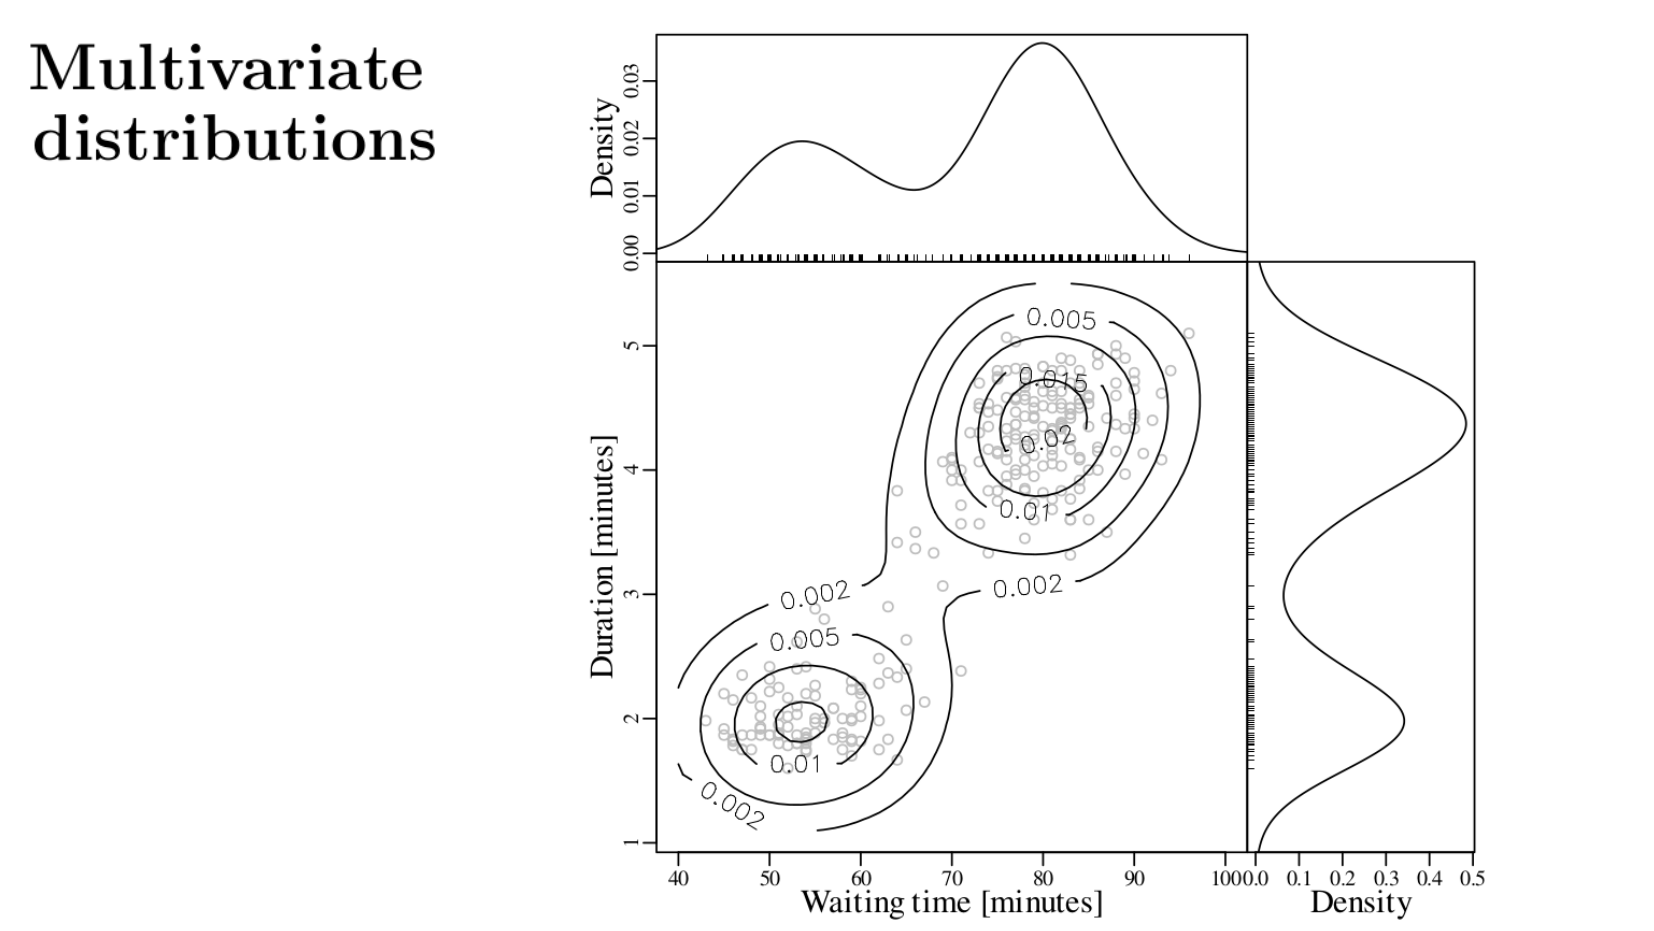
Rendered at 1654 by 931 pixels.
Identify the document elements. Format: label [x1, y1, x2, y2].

picture [23, 35, 428, 102]
picture [578, 21, 1489, 923]
picture [31, 108, 441, 170]
